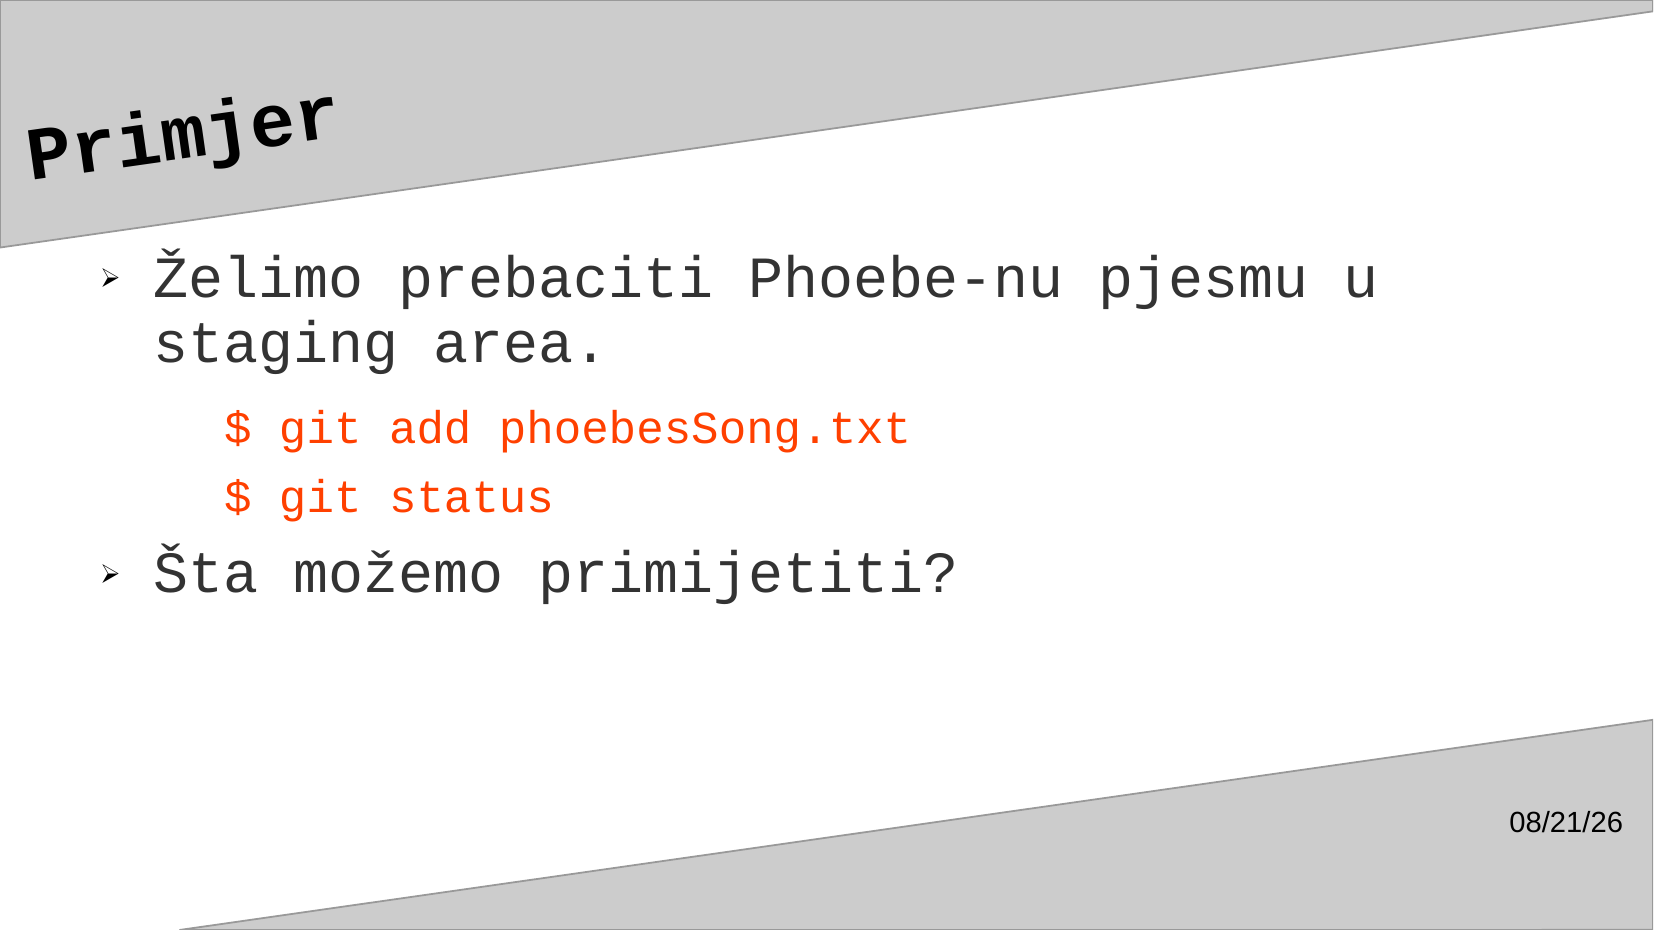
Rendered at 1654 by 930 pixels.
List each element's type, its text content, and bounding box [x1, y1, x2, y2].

list Želimo prebaciti Phoebe-nu pjesmu u staging area. $ git add phoebesSong.txt $ git status Šta možemo primijetiti? [82, 248, 1538, 788]
title Primjer [16, 0, 1501, 239]
